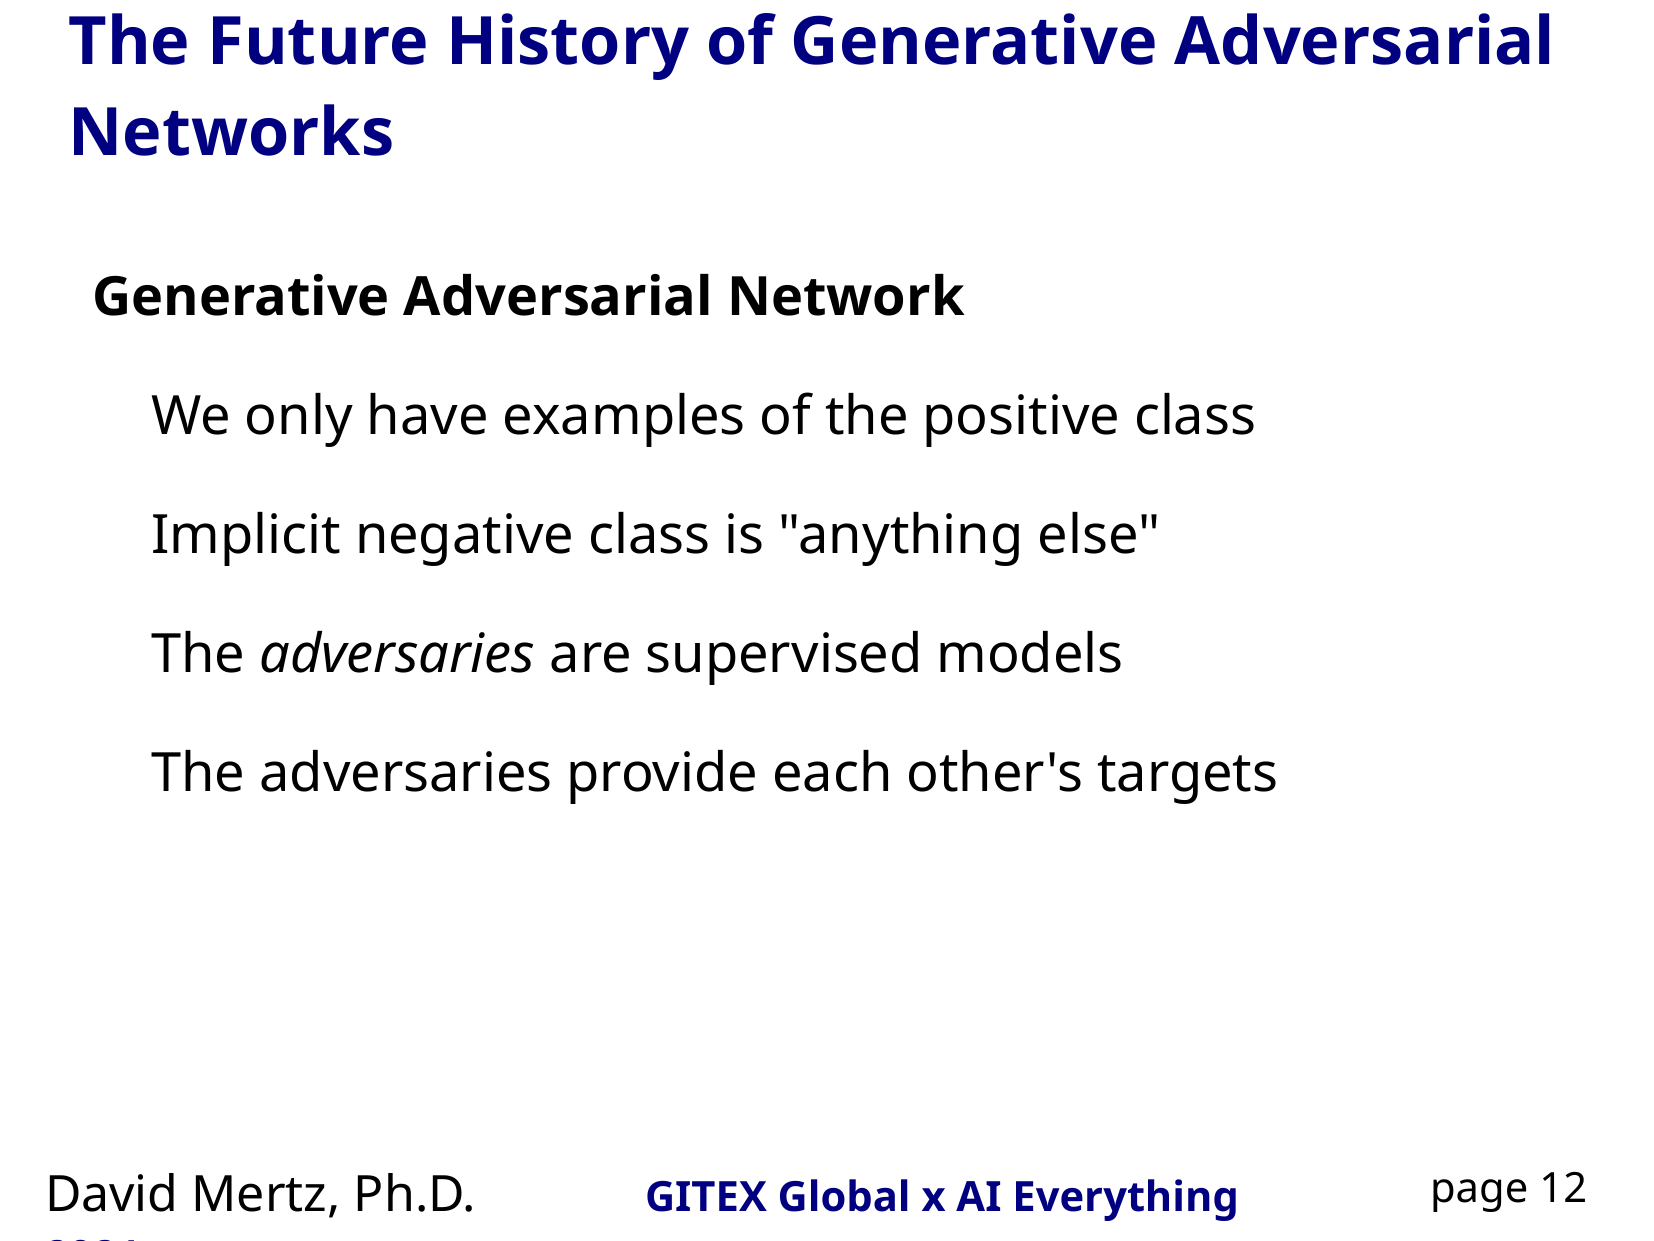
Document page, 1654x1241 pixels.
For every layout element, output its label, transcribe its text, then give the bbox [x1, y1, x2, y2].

list Generative Adversarial Network We only have examples of the positive class Implicit negative class is "anything else" The adversaries are supervised models The adversaries provide each other's targets [92, 257, 1561, 1106]
